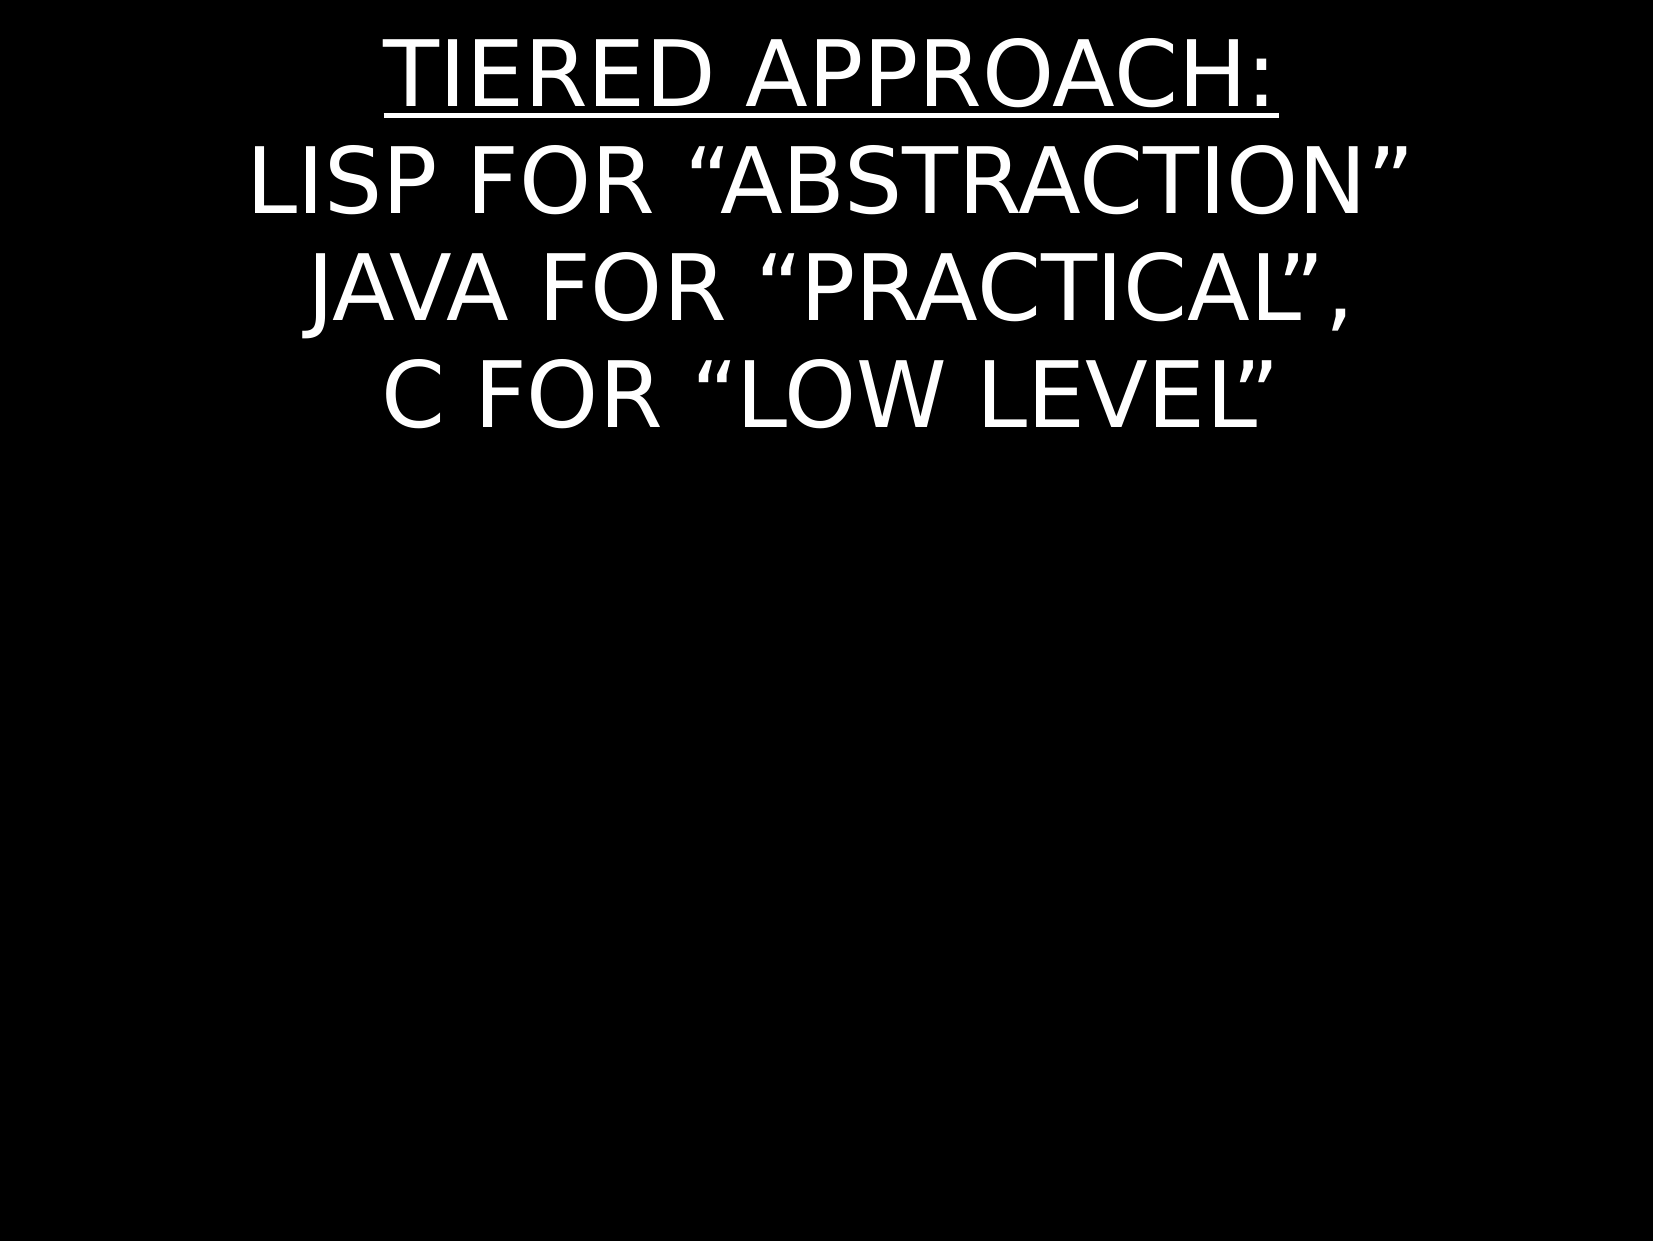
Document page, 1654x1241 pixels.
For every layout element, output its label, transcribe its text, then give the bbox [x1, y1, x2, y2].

title TIERED APPROACH: LISP FOR “ABSTRACTION” JAVA FOR “PRACTICAL”, C FOR “LOW LEVEL” [87, 21, 1576, 450]
